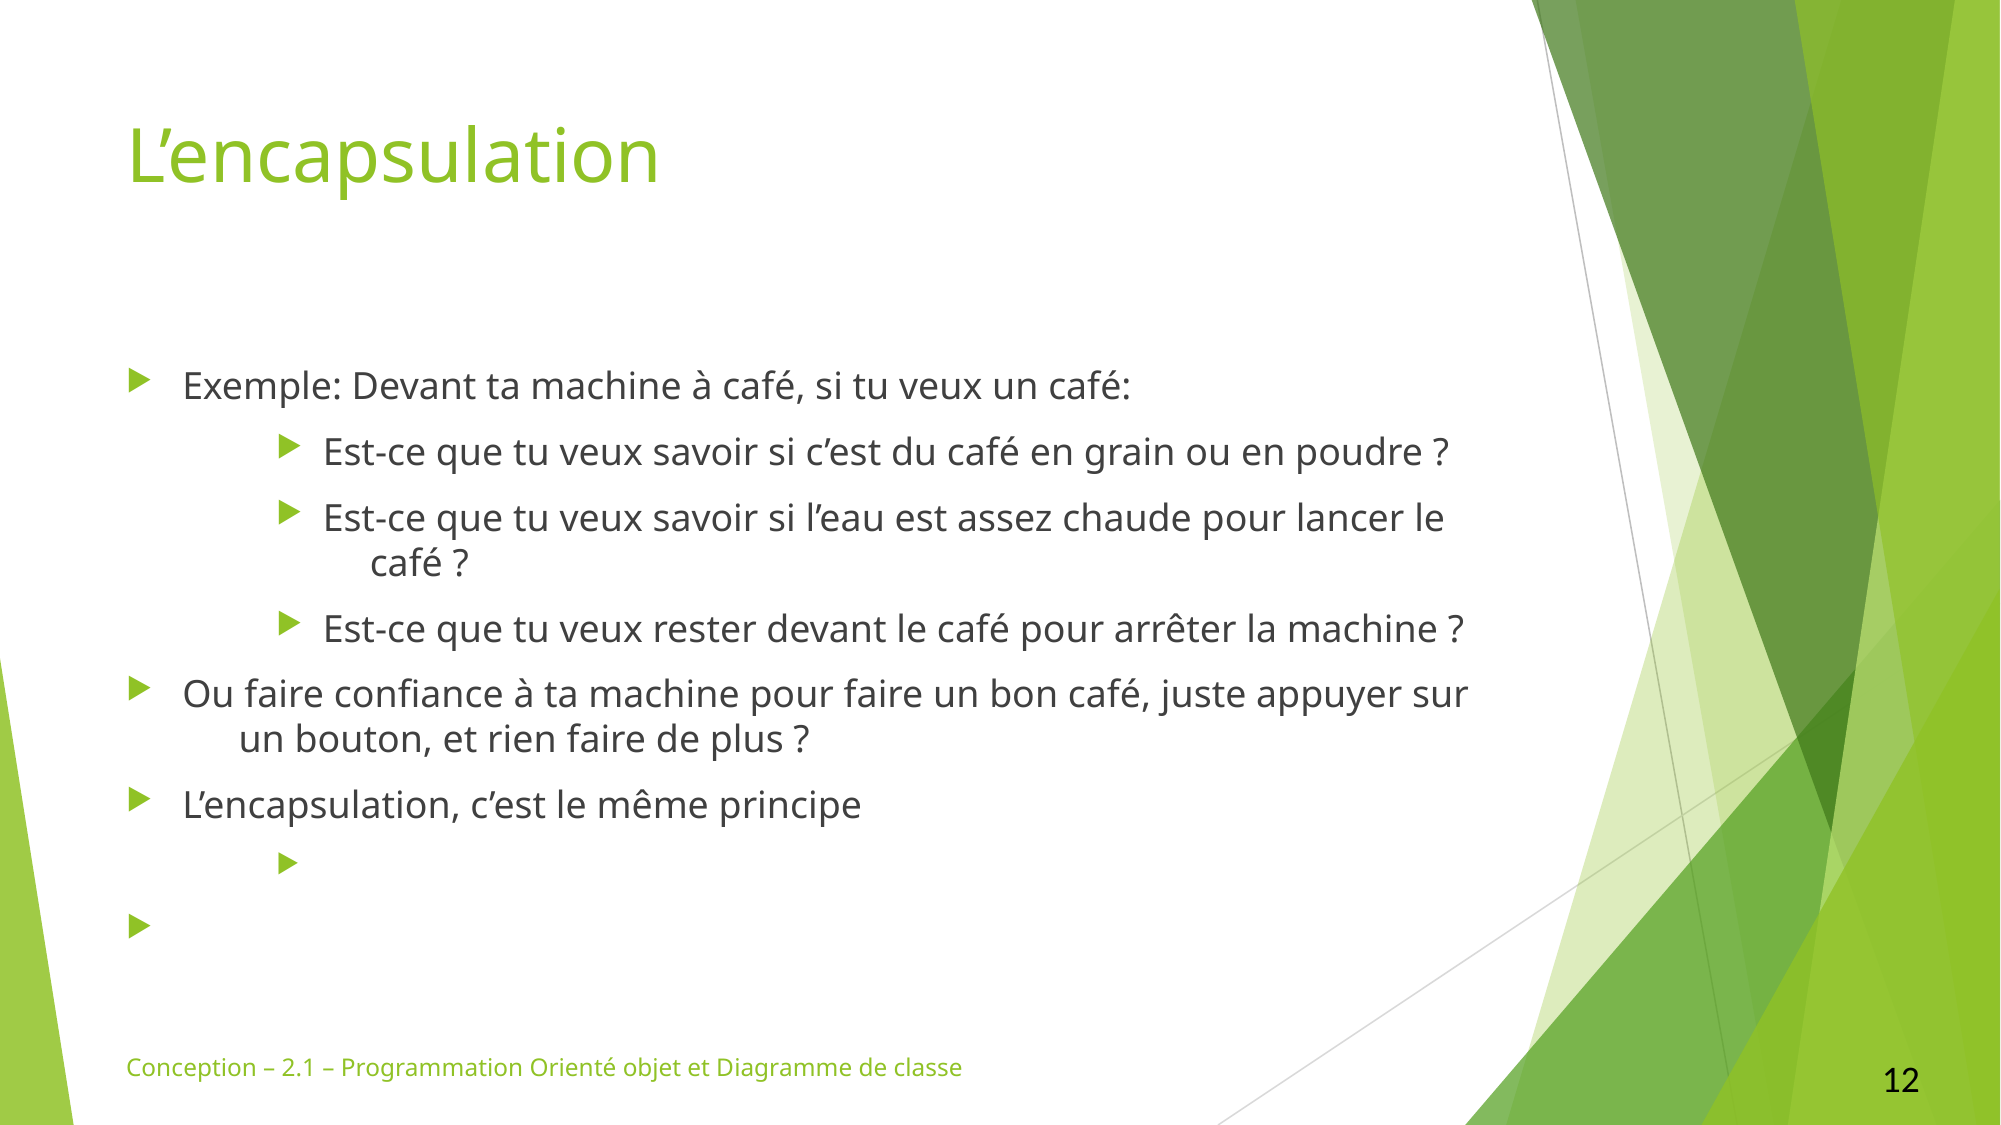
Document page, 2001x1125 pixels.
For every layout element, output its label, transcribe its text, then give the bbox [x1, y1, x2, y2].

title L’encapsulation [111, 99, 1522, 317]
text_box Conception – 2.1 – Programmation Orienté objet et Diagramme de classe [111, 1047, 1094, 1109]
text_box [1866, 1047, 1979, 1108]
list Exemple: Devant ta machine à café, si tu veux un café: Est-ce que tu veux savoir si c’est du café en grain ou en poudre ? Est-ce que tu veux savoir si l’eau est assez chaude pour lancer le café ? Est-ce que tu veux rester devant le café pour arrêter la machine ? Ou faire confiance à ta machine pour faire un bon café, juste appuyer sur un bouton, et rien faire de plus ? L’encapsulation, c’est le même principe [111, 354, 1522, 992]
